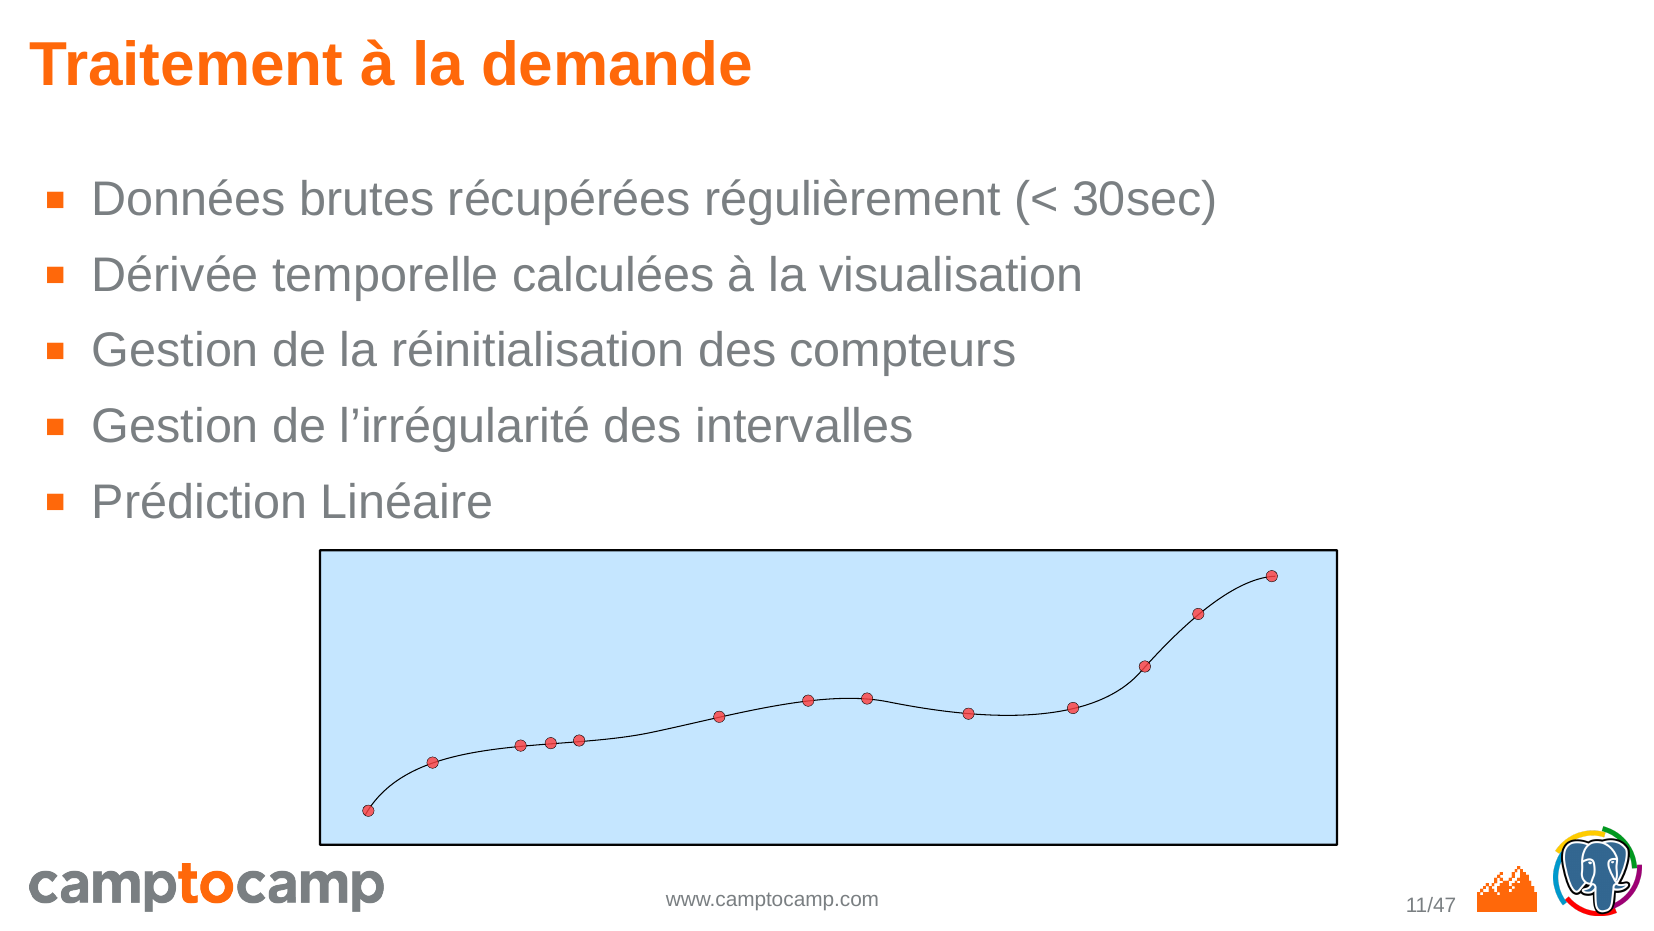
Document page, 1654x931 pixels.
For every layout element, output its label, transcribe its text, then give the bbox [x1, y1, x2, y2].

picture [29, 863, 384, 912]
title Traitement à la demande [29, 29, 1625, 156]
picture [1553, 826, 1642, 916]
picture [1477, 866, 1537, 912]
picture [318, 549, 1339, 846]
list Données brutes récupérées régulièrement (< 30sec) Dérivée temporelle calculées à la visualisation Gestion de la réinitialisation des compteurs Gestion de l’irrégularité des intervalles Prédiction Linéaire [29, 171, 1625, 532]
